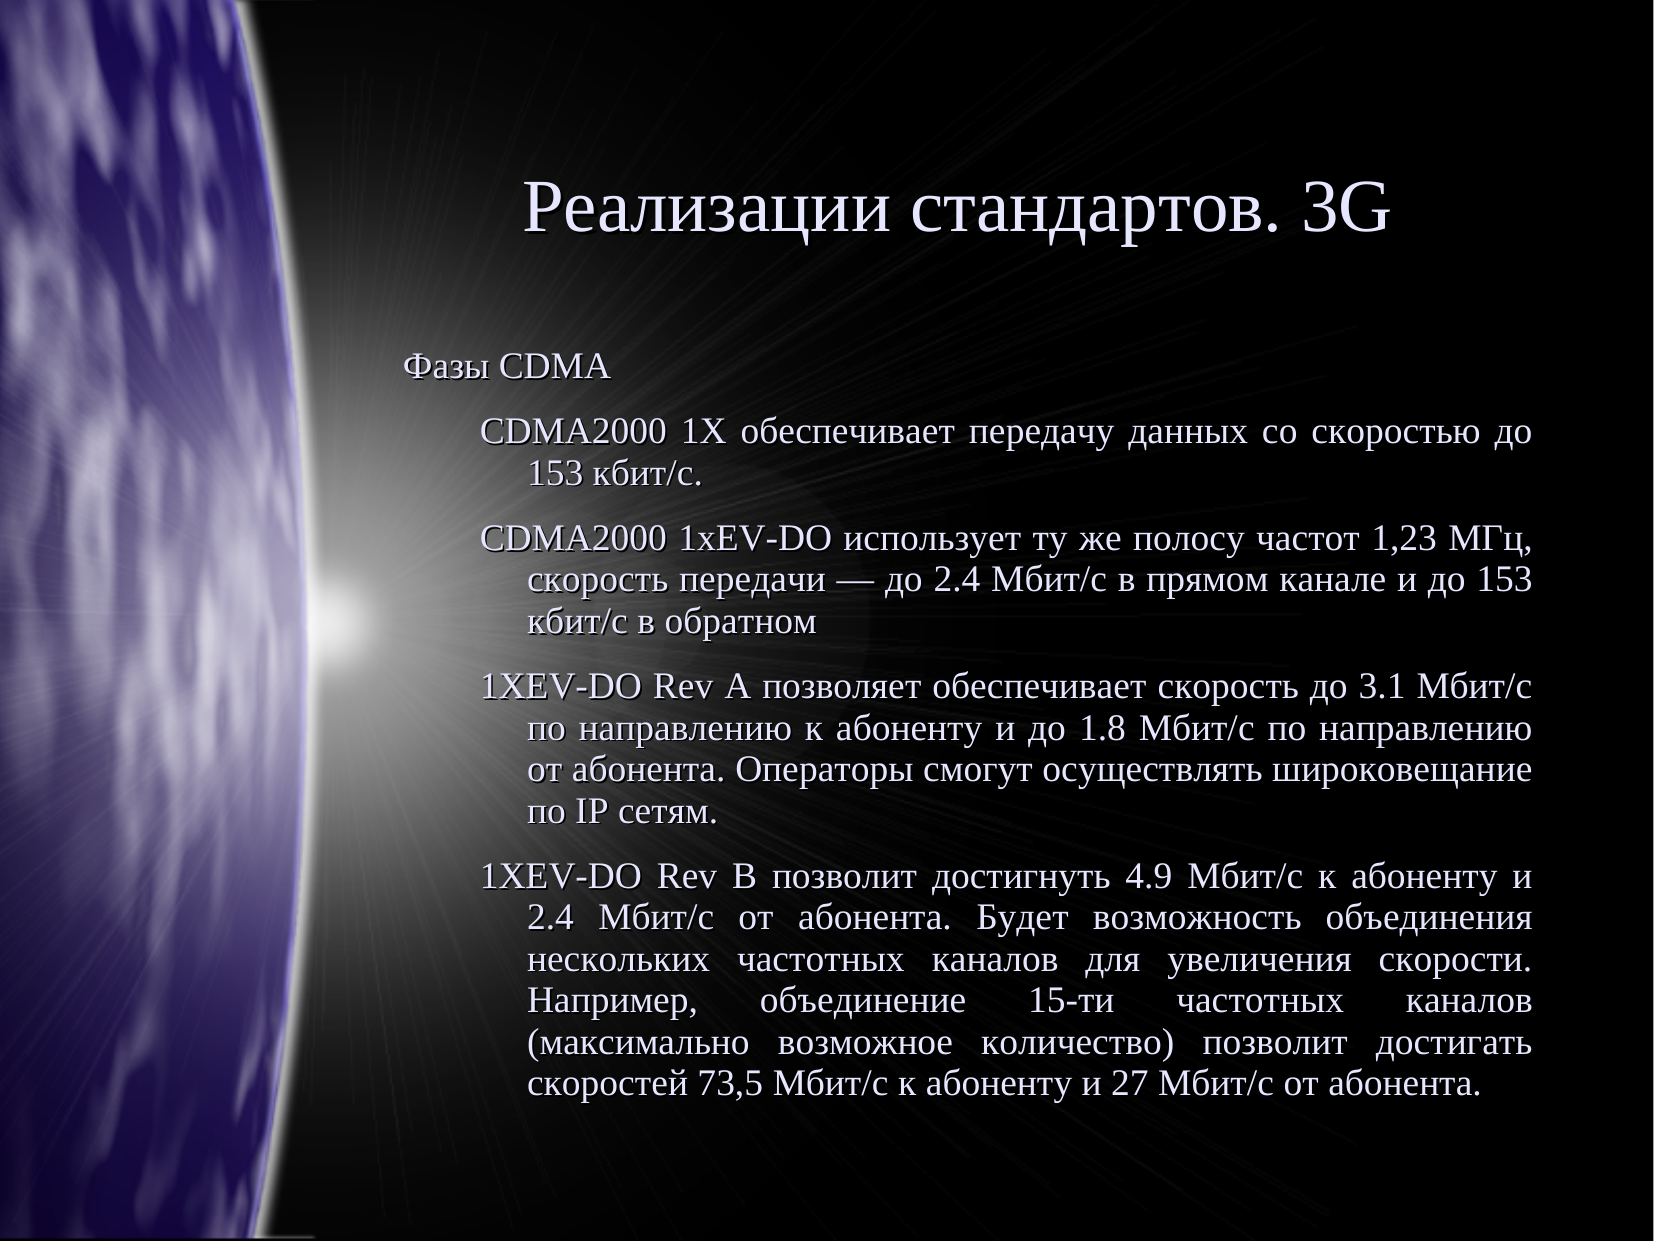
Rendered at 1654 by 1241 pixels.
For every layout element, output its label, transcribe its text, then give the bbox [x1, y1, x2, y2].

list Фазы CDMA CDMA2000 1Х обеспечивает передачу данных со скоростью до 153 кбит/с. CDMA2000 1xEV-DO использует ту же полосу частот 1,23 МГц, скорость передачи — до 2.4 Мбит/с в прямом канале и до 153 кбит/с в обратном 1ХEV-DO Rev A позволяет обеспечивает скорость до 3.1 Мбит/с по направлению к абоненту и до 1.8 Мбит/с по направлению от абонента. Операторы смогут осуществлять широковещание по IP сетям. 1ХEV-DO Rev B позволит достигнуть 4.9 Мбит/с к абоненту и 2.4 Мбит/с от абонента. Будет возможность объединения нескольких частотных каналов для увеличения скорости. Например, объединение 15-ти частотных каналов (максимально возможное количество) позволит достигать скоростей 73,5 Мбит/с к абоненту и 27 Мбит/с от абонента. [385, 344, 1534, 1120]
picture [0, 0, 1654, 1241]
title Реализации стандартов. 3G [383, 102, 1534, 311]
